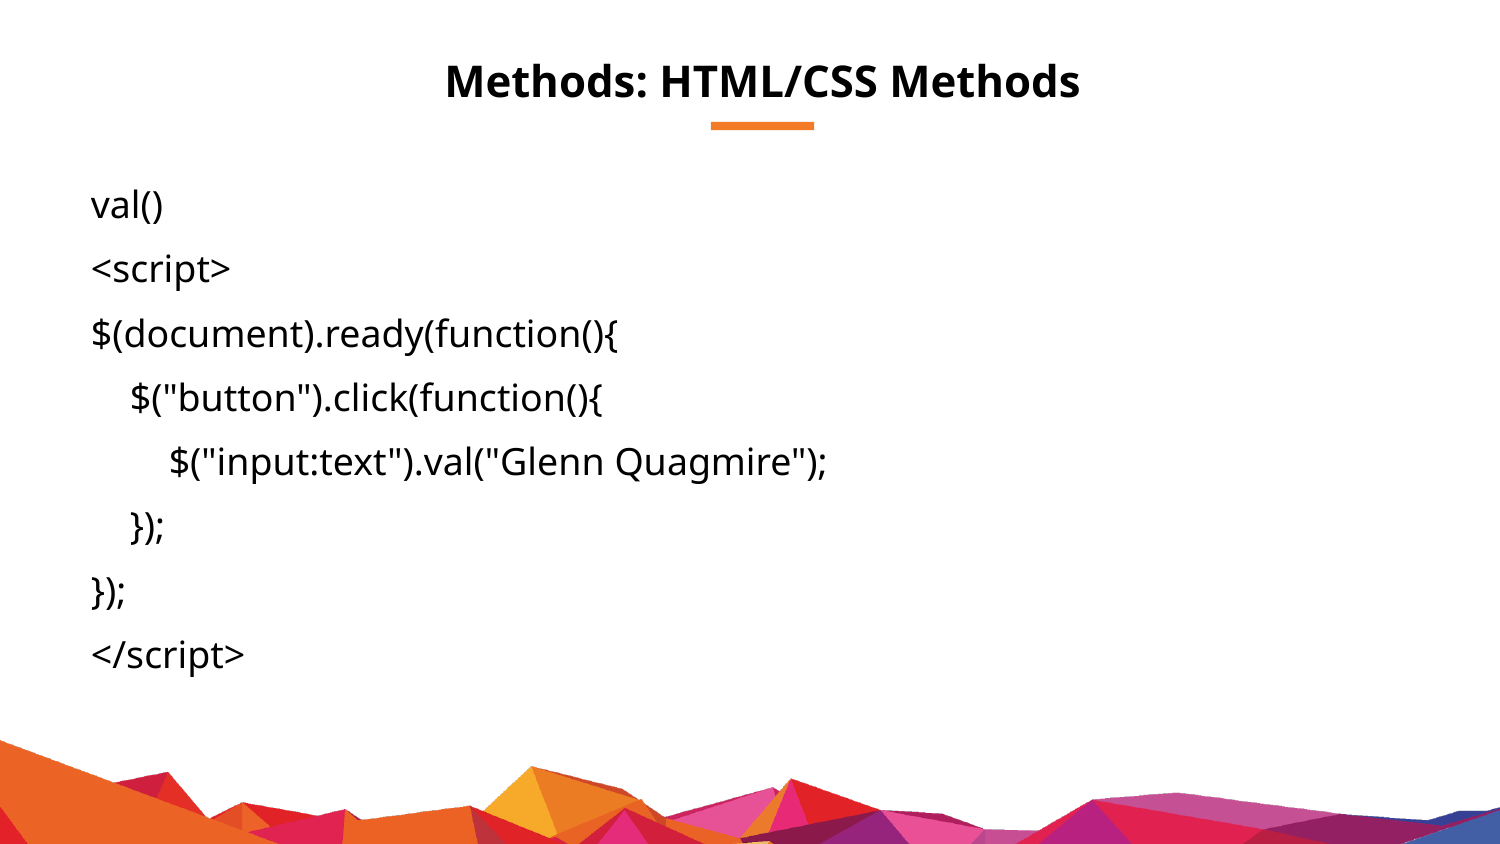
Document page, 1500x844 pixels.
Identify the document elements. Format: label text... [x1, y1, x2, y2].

text_box val() <script> $(document).ready(function(){ $("button").click(function(){ $("input:text").val("Glenn Quagmire"); }); }); </script> [75, 159, 1426, 816]
title Methods: HTML/CSS Methods [94, 39, 1431, 110]
picture [0, 740, 1500, 844]
